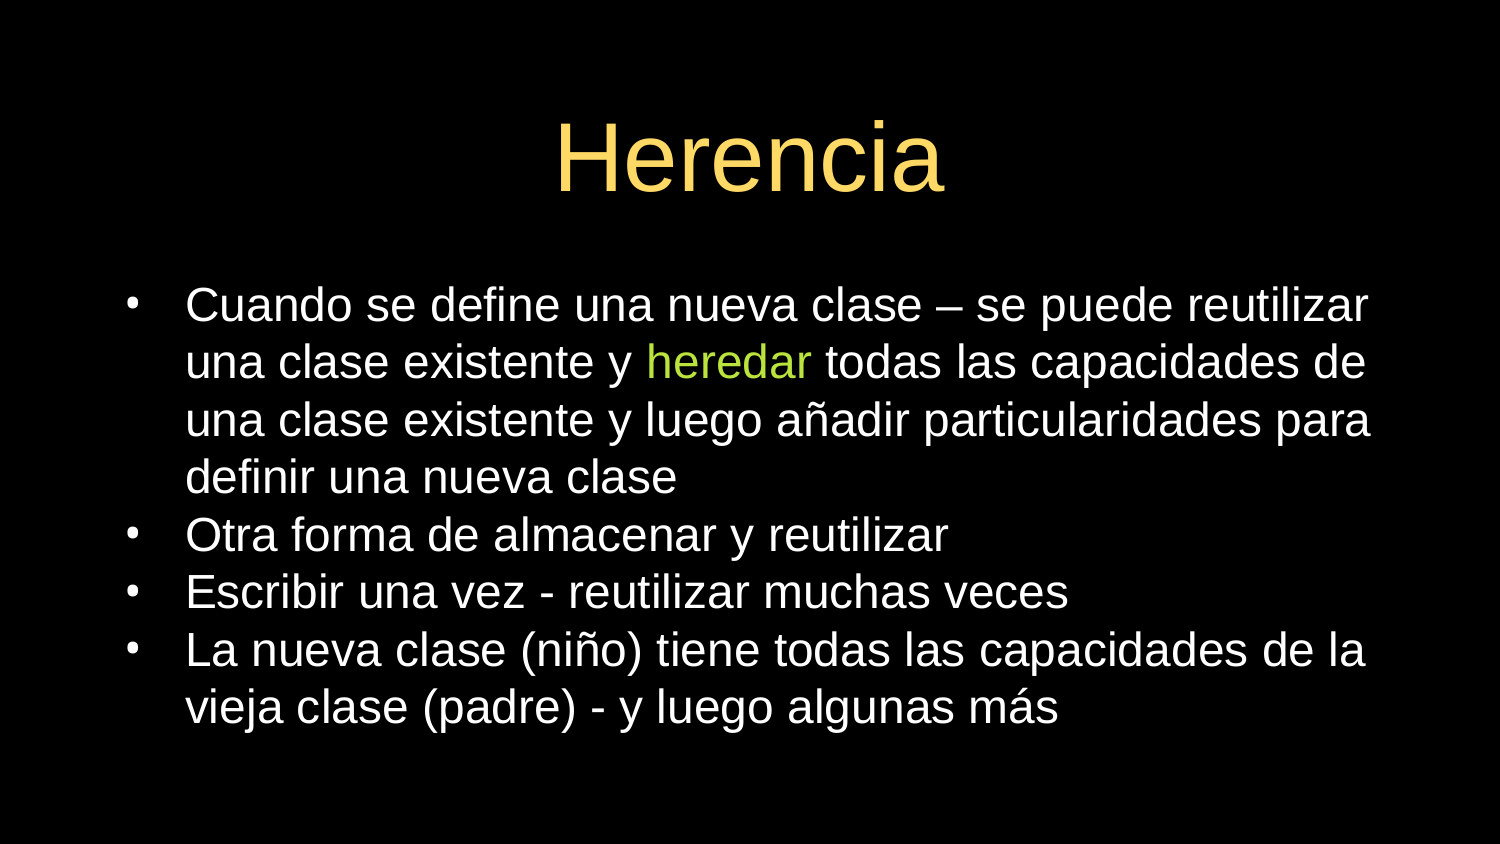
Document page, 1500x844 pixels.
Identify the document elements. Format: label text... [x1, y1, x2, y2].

list Cuando se define una nueva clase – se puede reutilizar una clase existente y heredar todas las capacidades de una clase existente y luego añadir particularidades para definir una nueva clase Otra forma de almacenar y reutilizar Escribir una vez - reutilizar muchas veces La nueva clase (niño) tiene todas las capacidades de la vieja clase (padre) - y luego algunas más [106, 240, 1393, 767]
title Herencia [106, 70, 1393, 235]
